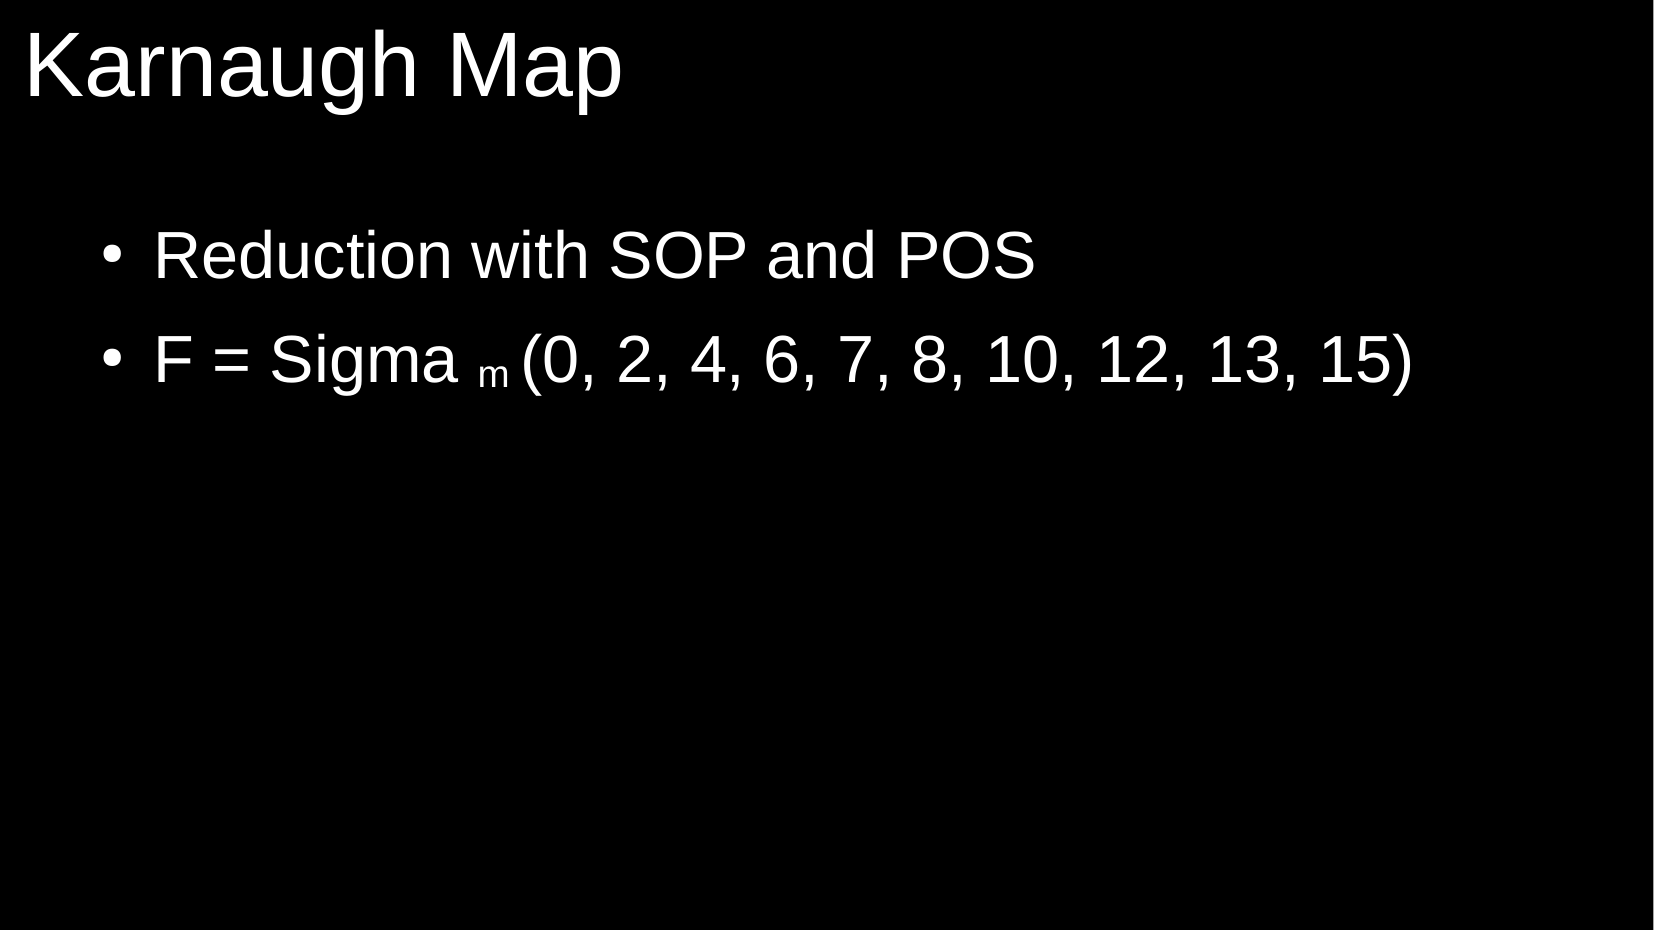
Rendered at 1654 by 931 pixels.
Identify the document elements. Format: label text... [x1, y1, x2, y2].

title Karnaugh Map [23, 11, 1589, 119]
list Reduction with SOP and POS F = Sigma m (0, 2, 4, 6, 7, 8, 10, 12, 13, 15) [82, 217, 1571, 758]
